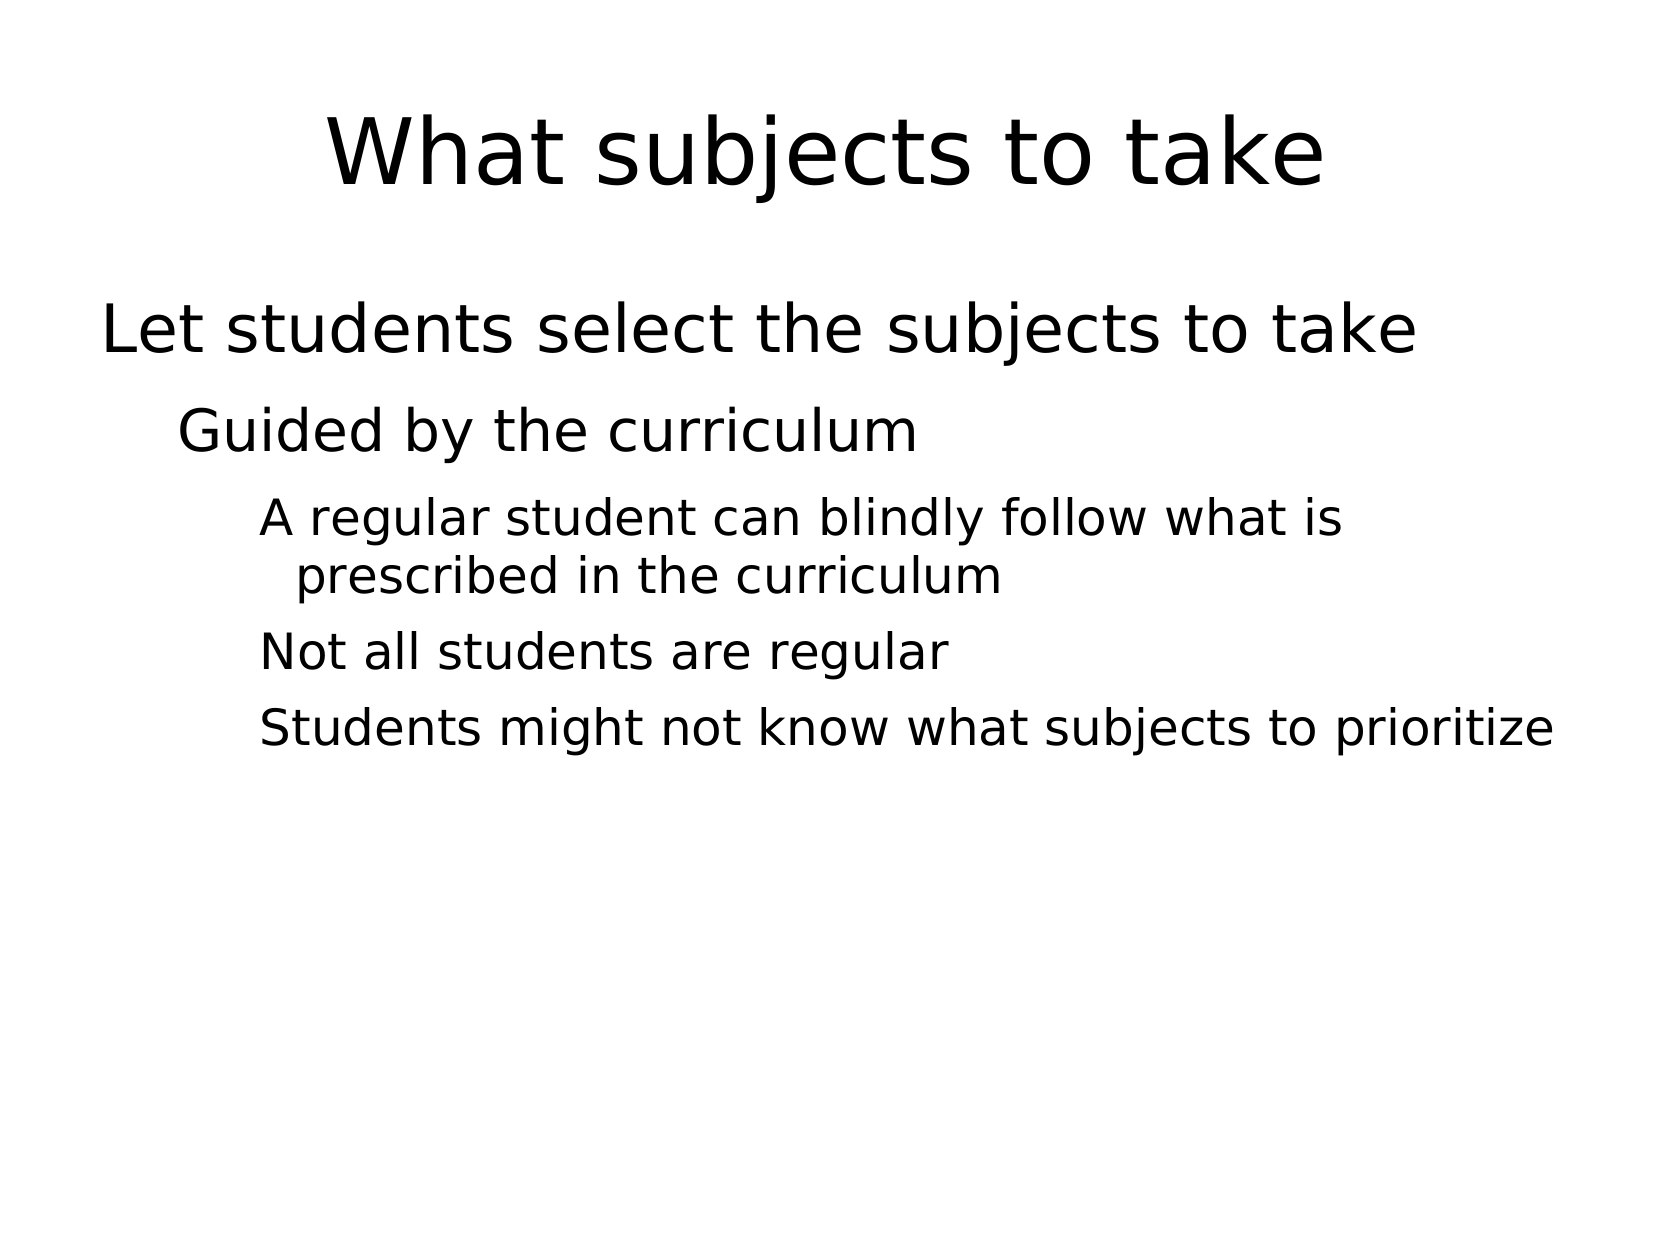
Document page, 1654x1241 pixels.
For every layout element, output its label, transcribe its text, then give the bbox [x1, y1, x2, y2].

list Let students select the subjects to take Guided by the curriculum A regular student can blindly follow what is prescribed in the curriculum Not all students are regular Students might not know what subjects to prioritize [82, 290, 1571, 1109]
title What subjects to take [82, 49, 1571, 257]
